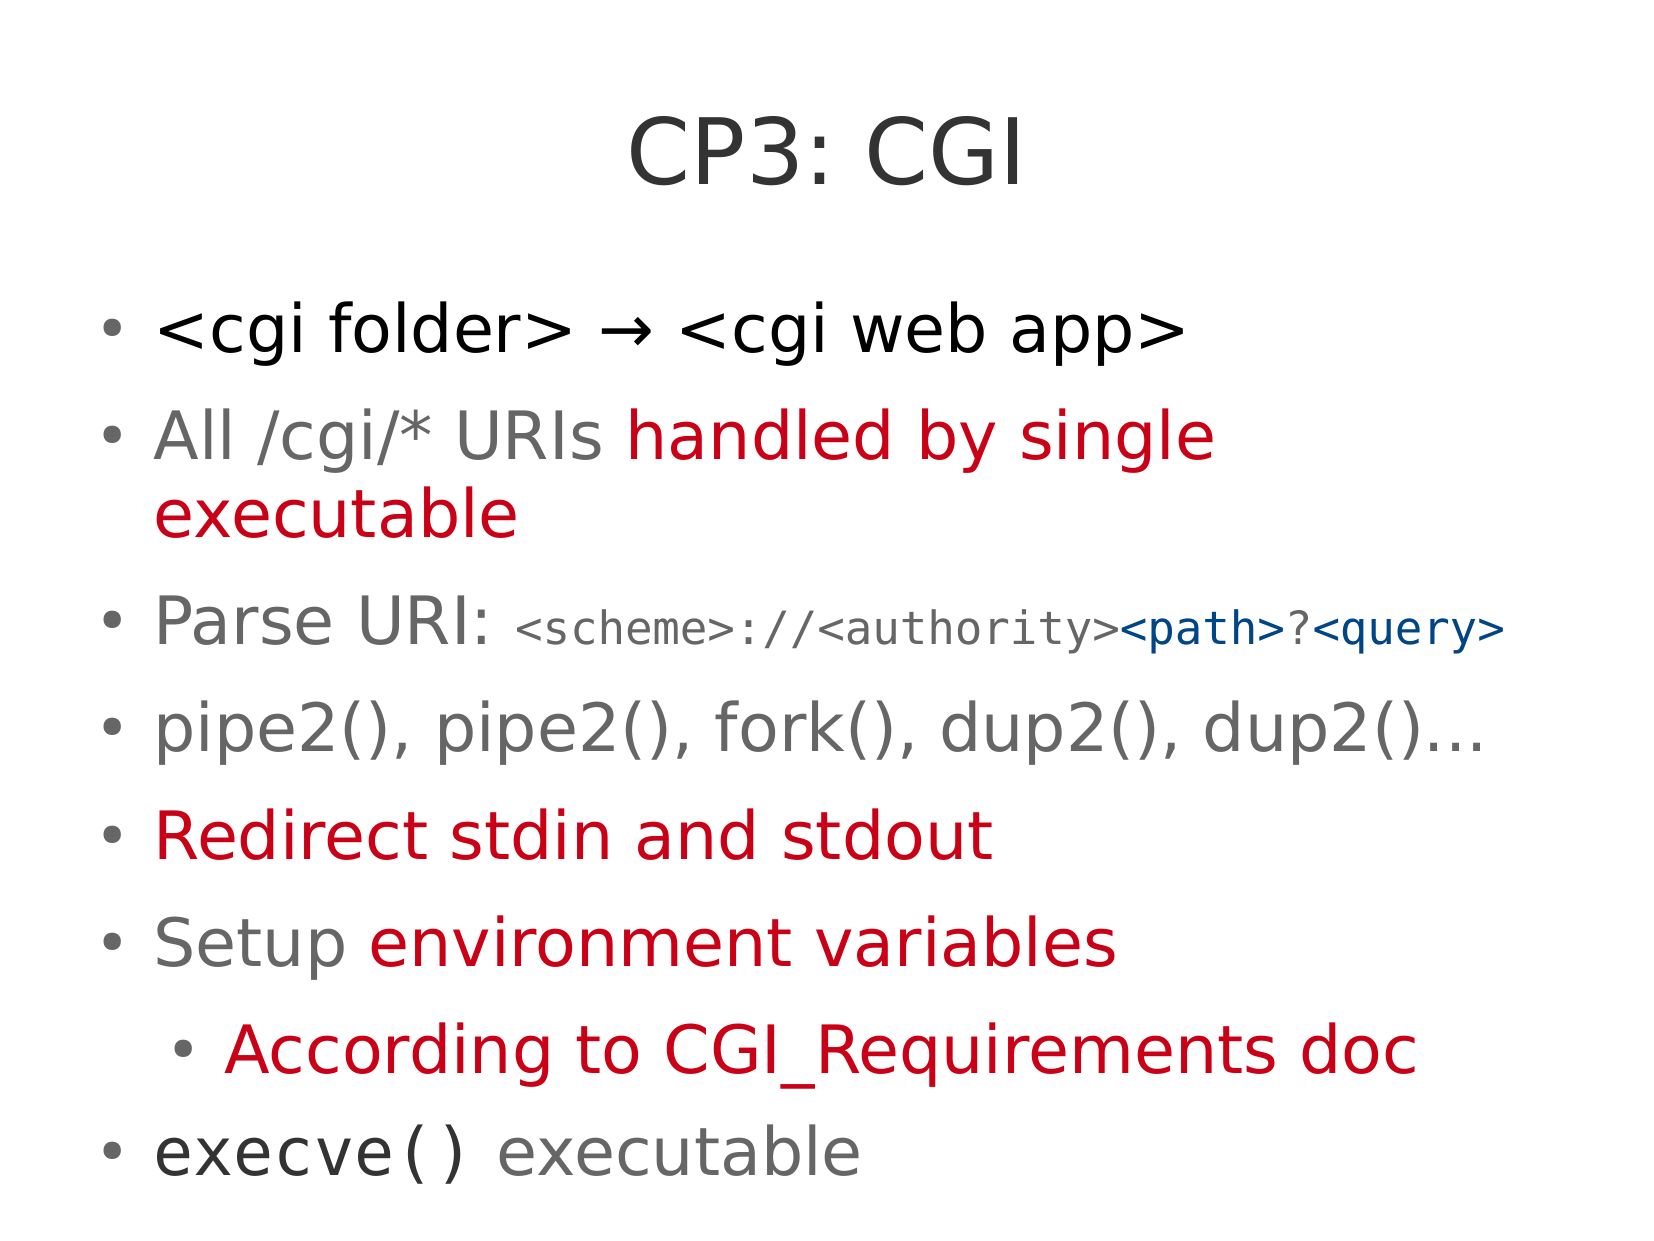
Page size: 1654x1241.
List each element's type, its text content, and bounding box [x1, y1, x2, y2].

title CP3: CGI [82, 49, 1571, 257]
list <cgi folder> → <cgi web app> All /cgi/* URIs handled by single executable Parse URI: <scheme>://<authority><path>?<query> pipe2(), pipe2(), fork(), dup2(), dup2()... Redirect stdin and stdout Setup environment variables According to CGI_Requirements doc execve() executable [82, 290, 1571, 1109]
